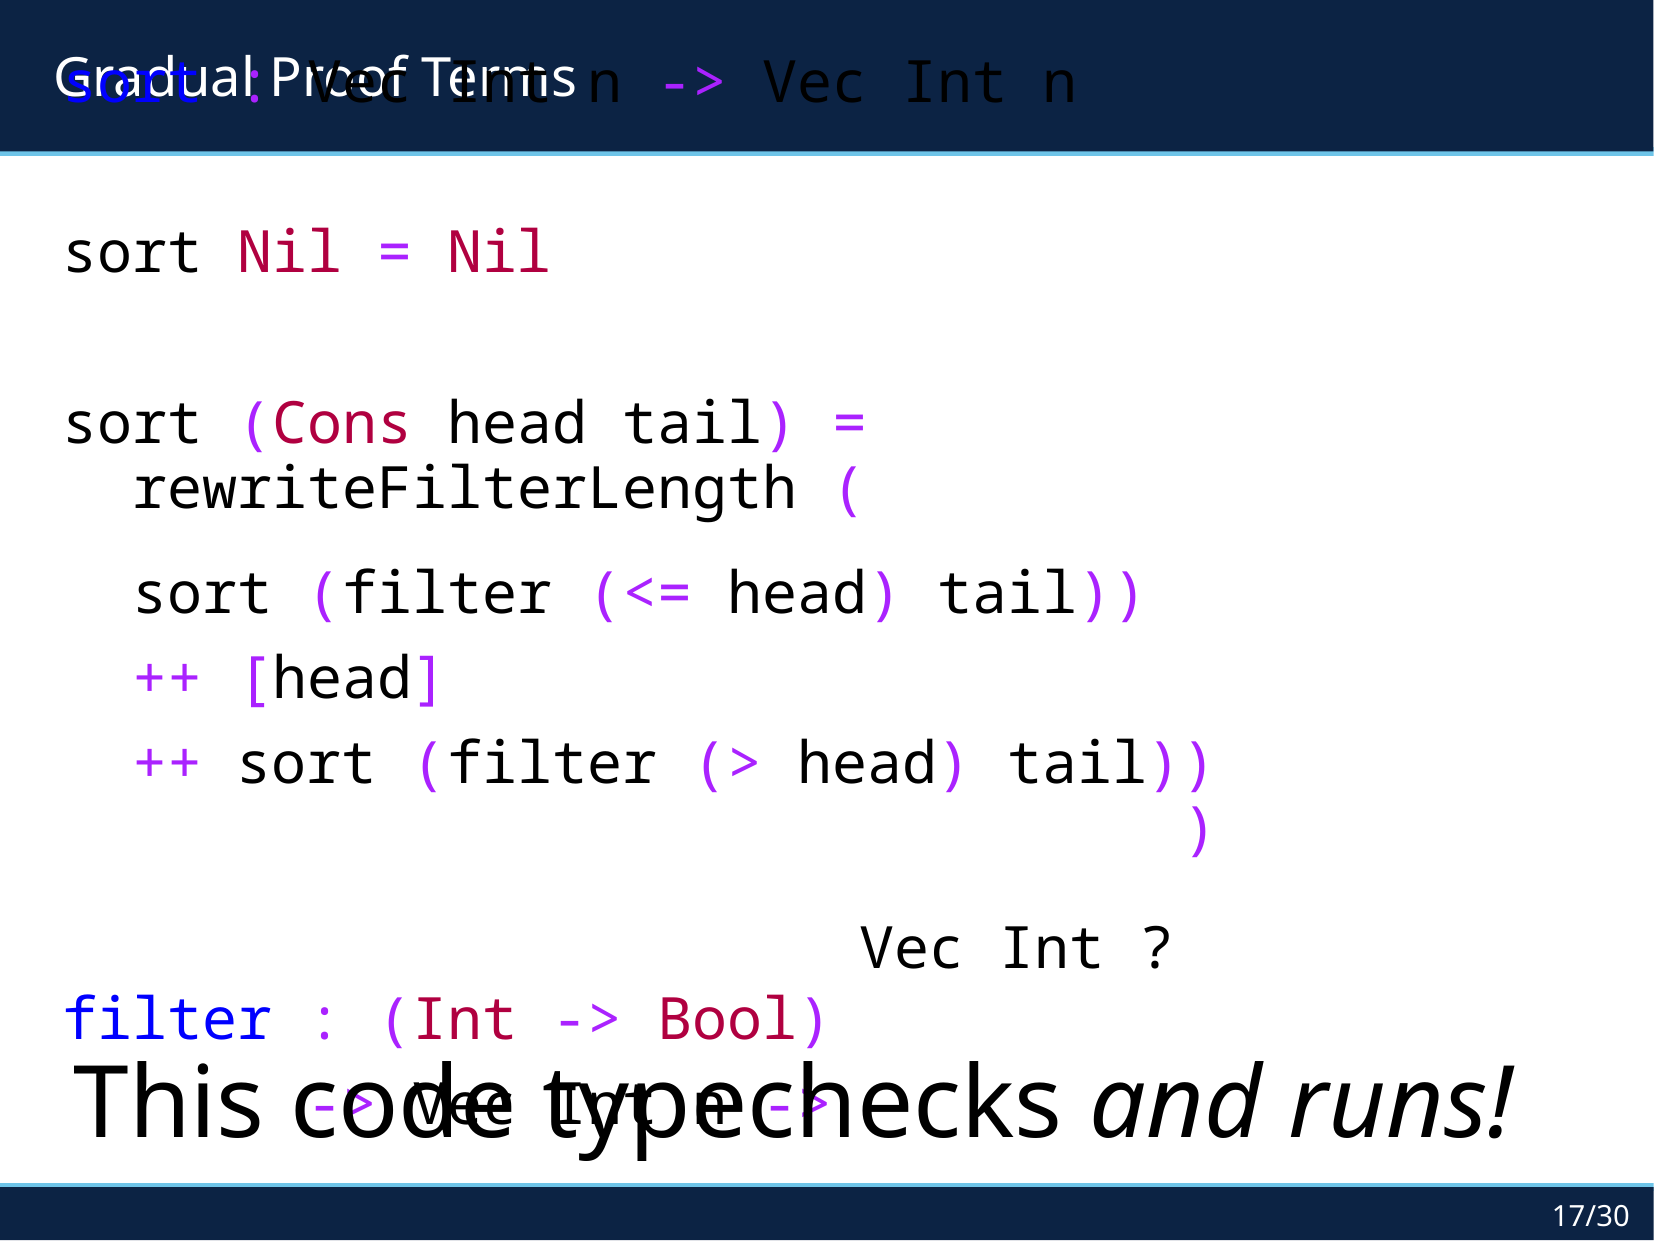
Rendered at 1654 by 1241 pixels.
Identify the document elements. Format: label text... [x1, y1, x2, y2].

title Gradual Proof Terms [0, 0, 1654, 152]
text_box rewriteFilterLength ( ) [47, 266, 1406, 1046]
text_box sort : Vec Int n -> Vec Int n sort Nil = Nil sort (Cons head tail) = sort (filter (<= head) tail)) ++ [head] ++ sort (filter (> head) tail)) filter : (Int -> Bool) -> Vec Int n -> [47, 169, 1406, 266]
text_box This code typechecks and runs! [59, 1031, 1481, 1167]
